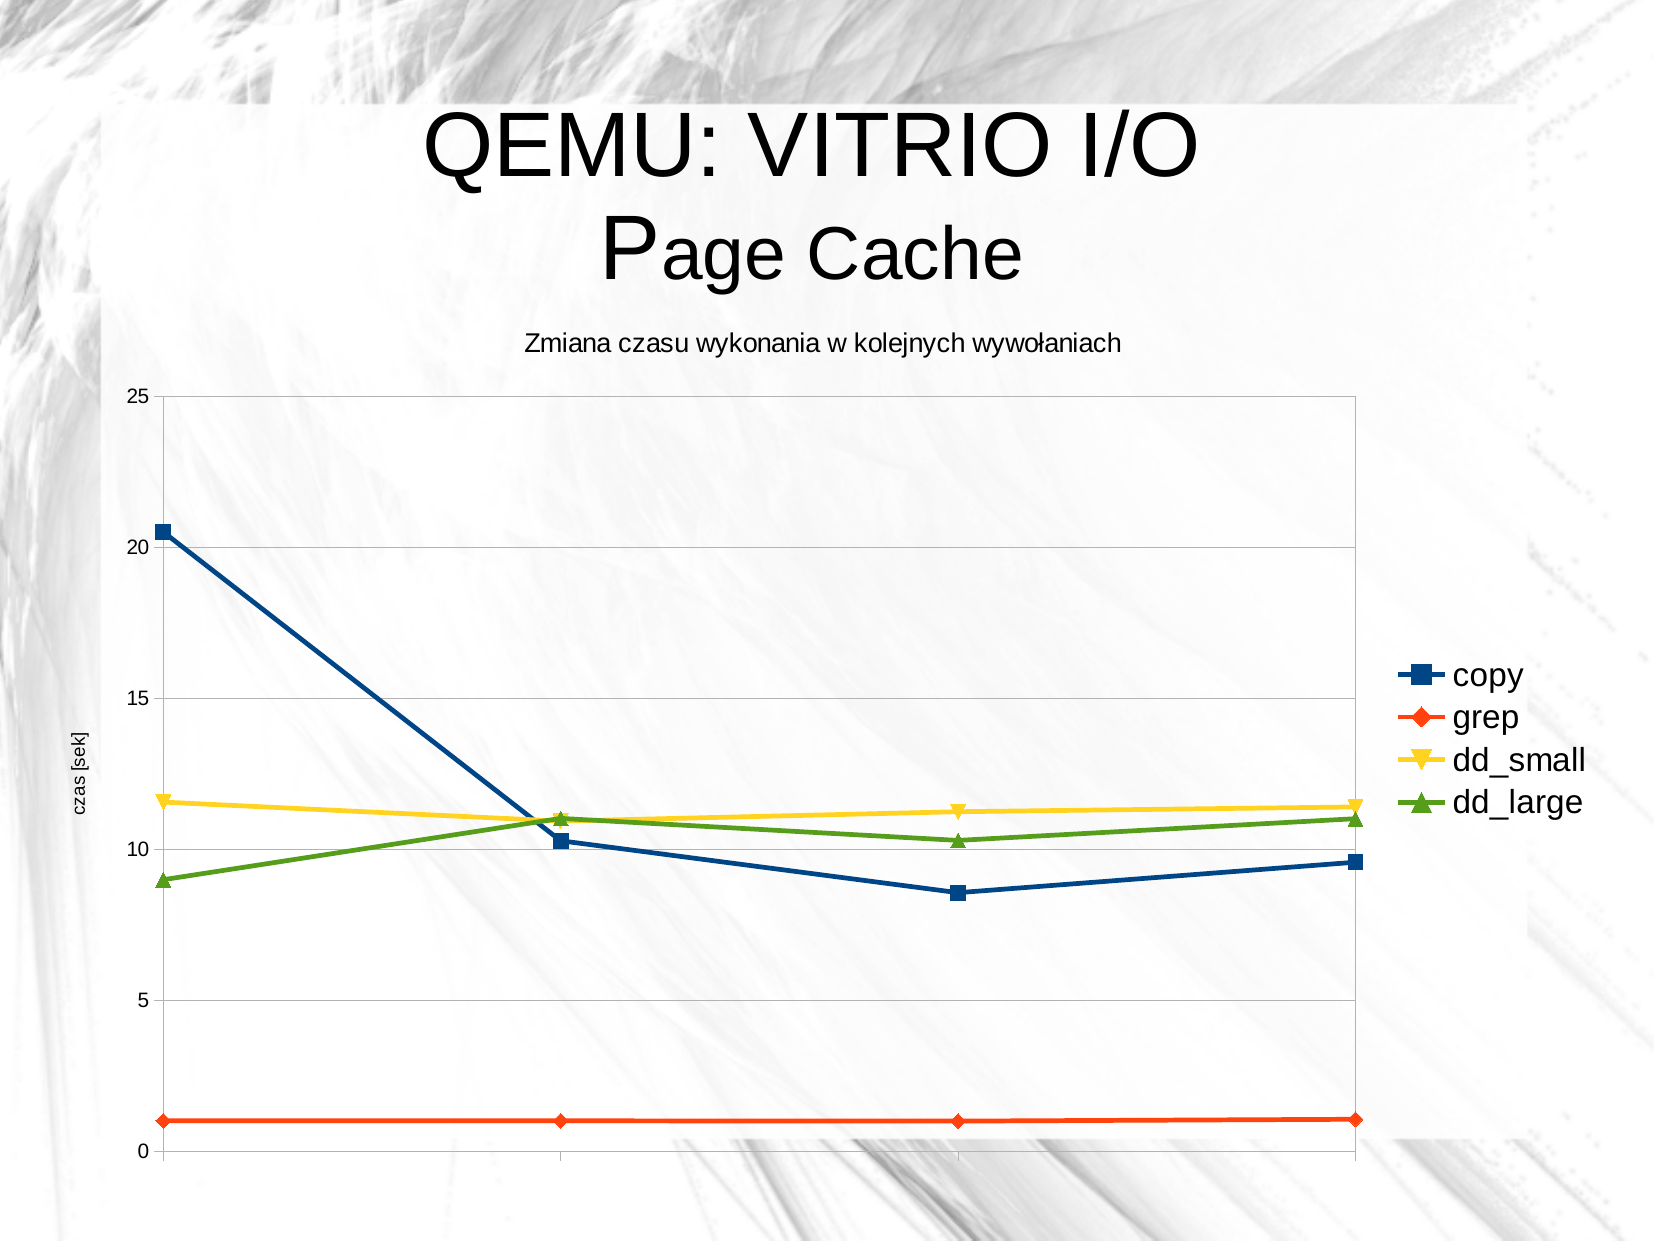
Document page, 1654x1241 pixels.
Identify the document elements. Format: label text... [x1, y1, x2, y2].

chart [35, 295, 1611, 1182]
picture [0, 0, 1654, 1241]
title QEMU: VITRIO I/O Page Cache [118, 93, 1506, 295]
